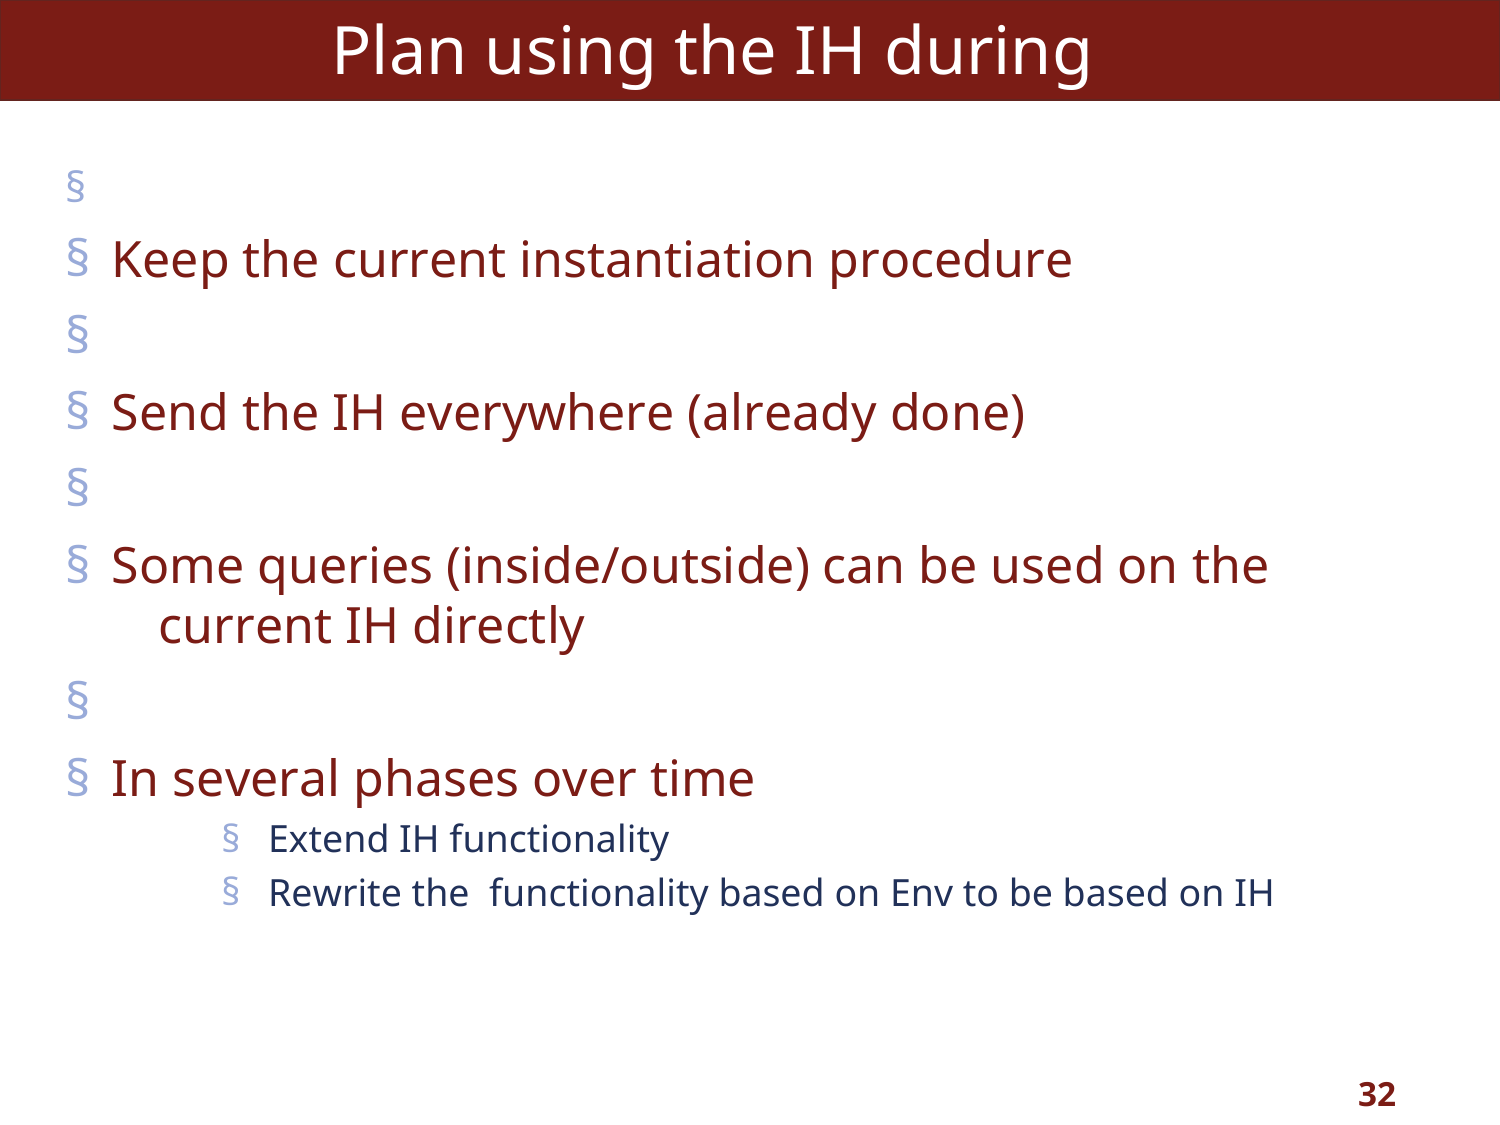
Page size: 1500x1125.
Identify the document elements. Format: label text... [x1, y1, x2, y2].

title Plan using the IH during Instantiation [316, 0, 1500, 100]
list Keep the current instantiation procedure Send the IH everywhere (already done) Some queries (inside/outside) can be used on the current IH directly In several phases over time Extend IH functionality Rewrite the functionality based on Env to be based on IH [50, 149, 1451, 1075]
text_box 32 [1342, 1065, 1493, 1116]
